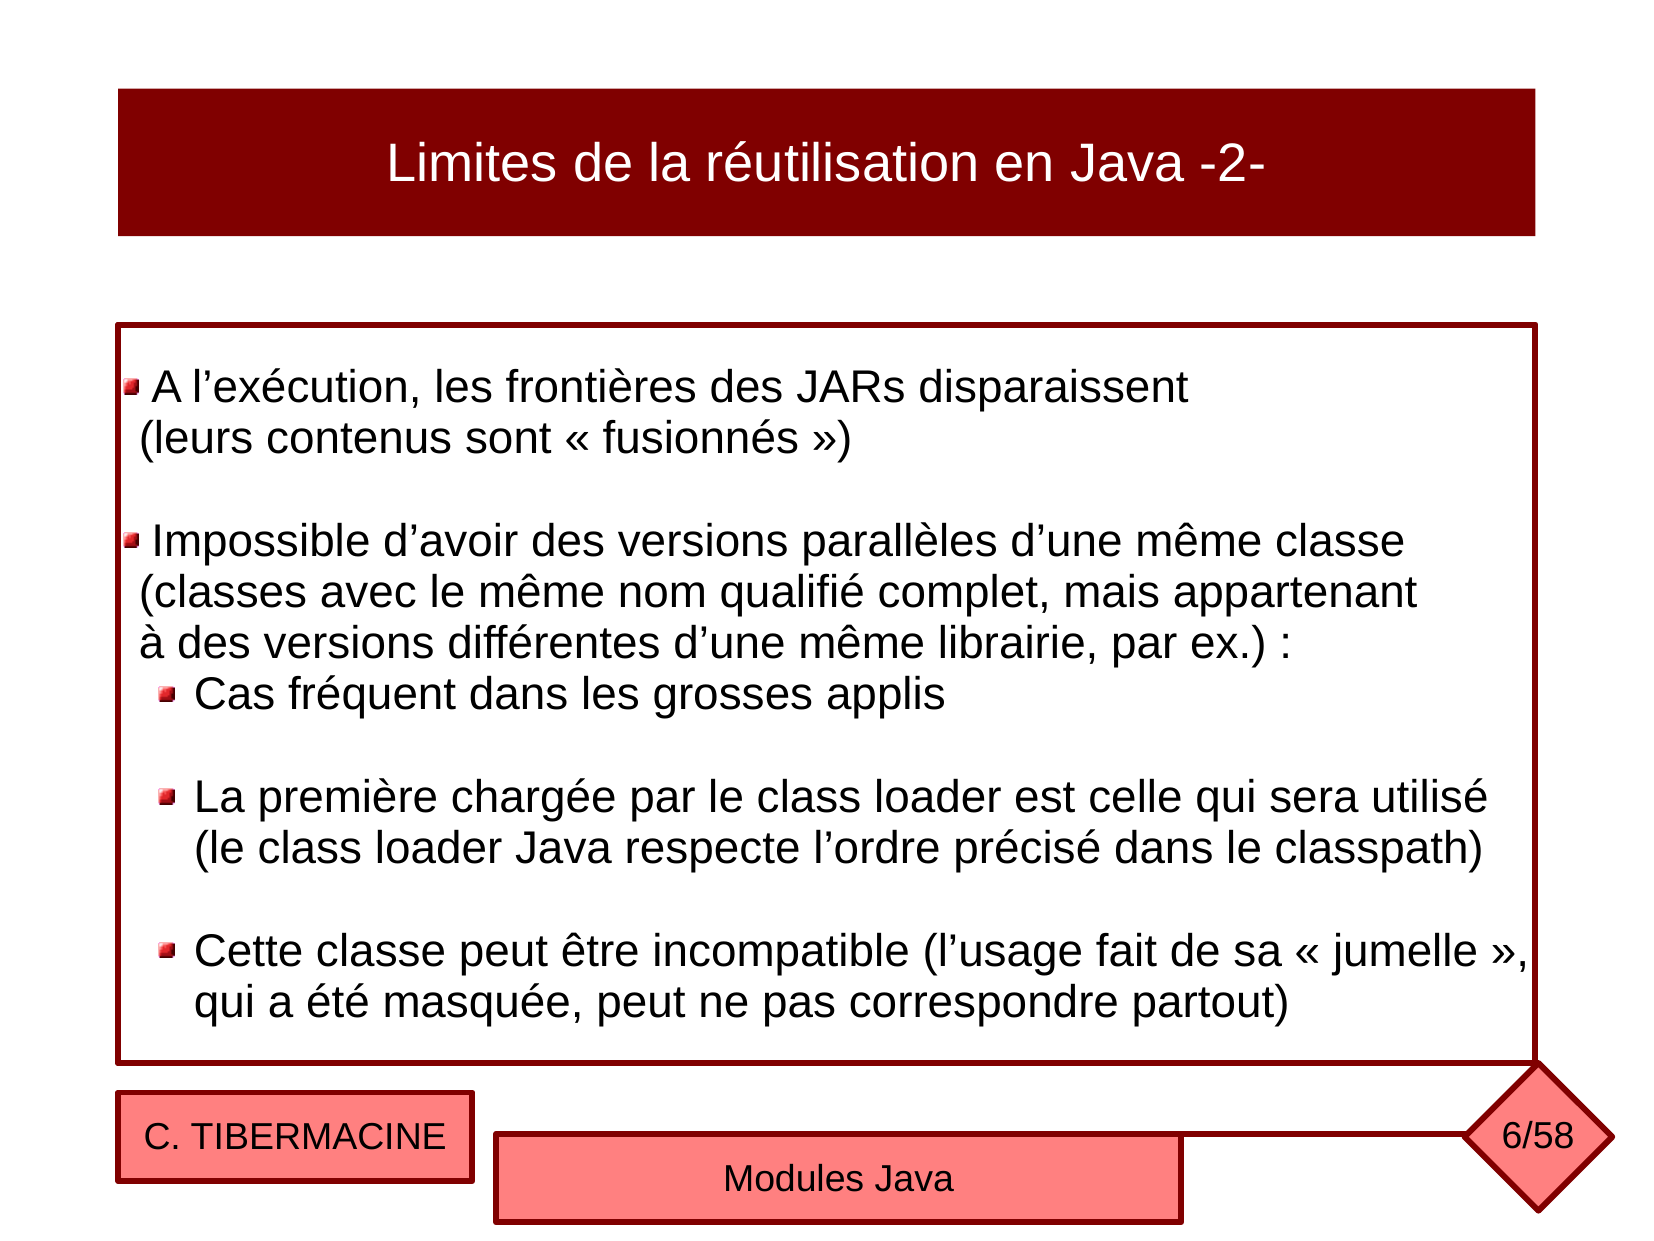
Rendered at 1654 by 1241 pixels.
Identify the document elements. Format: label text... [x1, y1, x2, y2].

text_box Modules Java [496, 1133, 1182, 1223]
text_box A l’exécution, les frontières des JARs disparaissent (leurs contenus sont « fusionnés ») Impossible d’avoir des versions parallèles d’une même classe (classes avec le même nom qualifié complet, mais appartenant à des versions différentes d’une même librairie, par ex.) : Cas fréquent dans les grosses applis La première chargée par le class loader est celle qui sera utilisé (le class loader Java respecte l’ordre précisé dans le classpath) Cette classe peut être incompatible (l’usage fait de sa « jumelle », qui a été masquée, peut ne pas correspondre partout) [118, 324, 1536, 1063]
picture [123, 378, 139, 395]
text_box [1494, 1062, 1583, 1107]
text_box <numéro>/58 [1486, 1107, 1654, 1164]
text_box [1491, 1164, 1586, 1211]
text_box [1464, 1115, 1486, 1159]
picture [158, 942, 175, 958]
picture [158, 686, 175, 702]
picture [123, 532, 139, 548]
text_box C. TIBERMACINE [118, 1092, 473, 1182]
picture [158, 788, 175, 805]
text_box Limites de la réutilisation en Java -2- [118, 88, 1536, 237]
